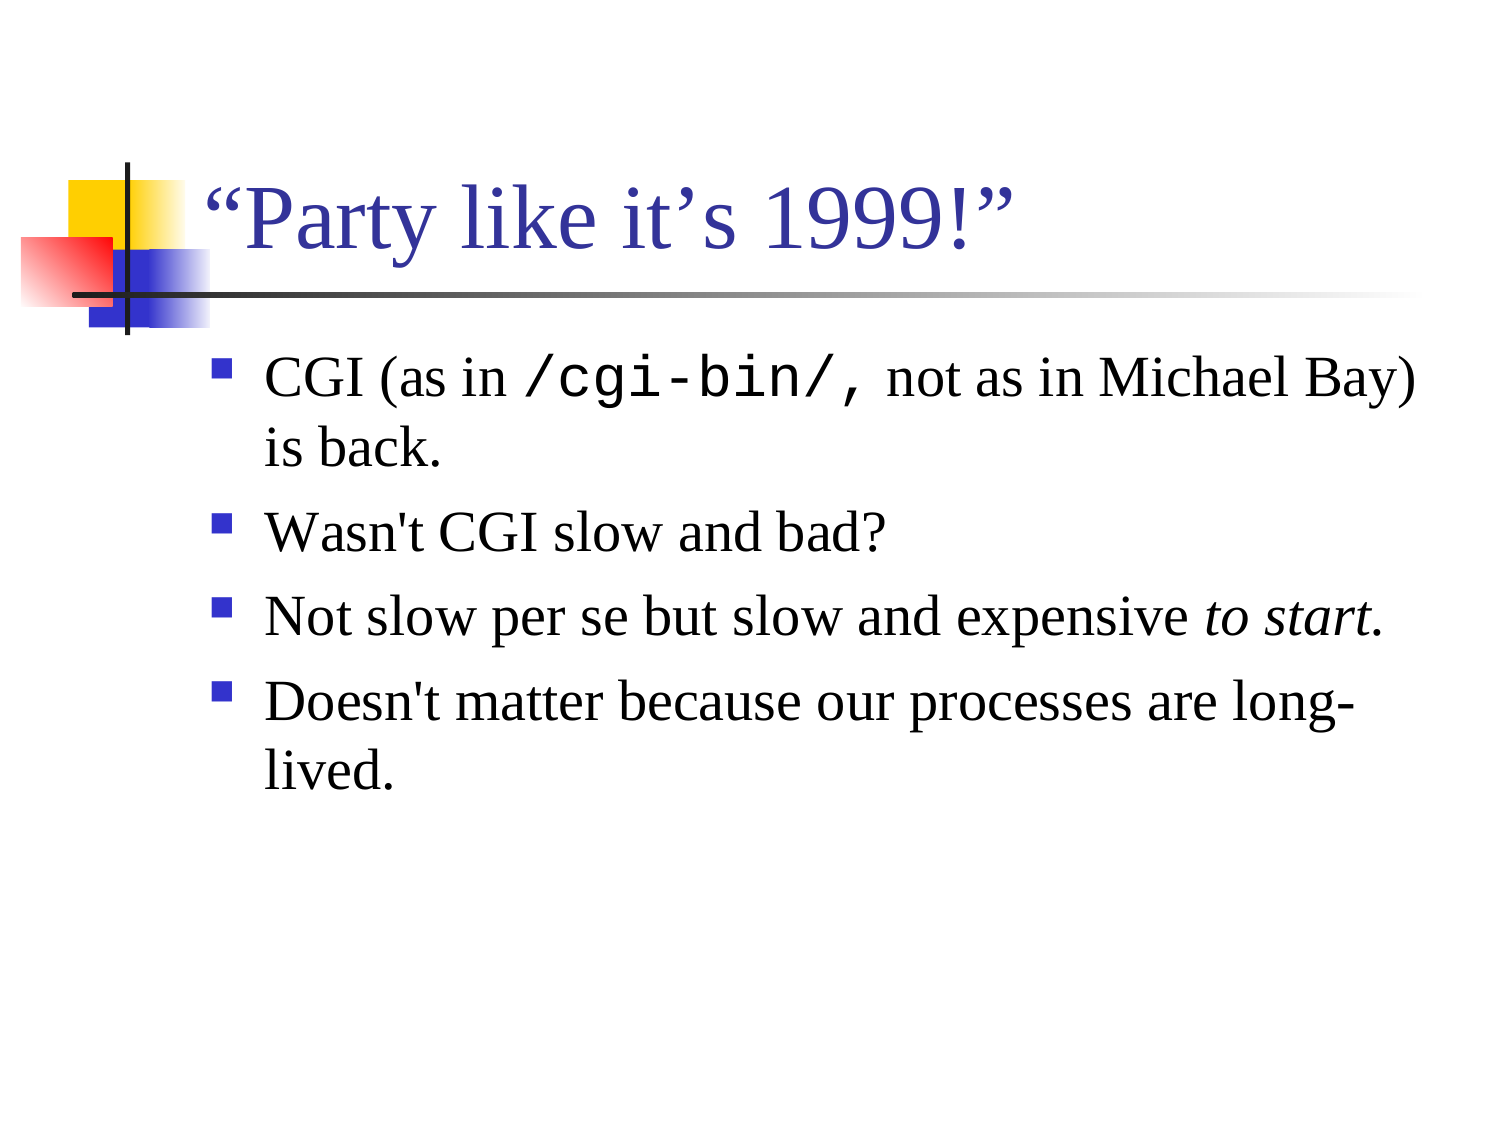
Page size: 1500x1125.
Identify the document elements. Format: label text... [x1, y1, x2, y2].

title “Party like it’s 1999!” [188, 35, 1468, 276]
list CGI (as in /cgi-bin/, not as in Michael Bay) is back. Wasn't CGI slow and bad? Not slow per se but slow and expensive to start. Doesn't matter because our processes are long-lived. [193, 331, 1469, 1007]
